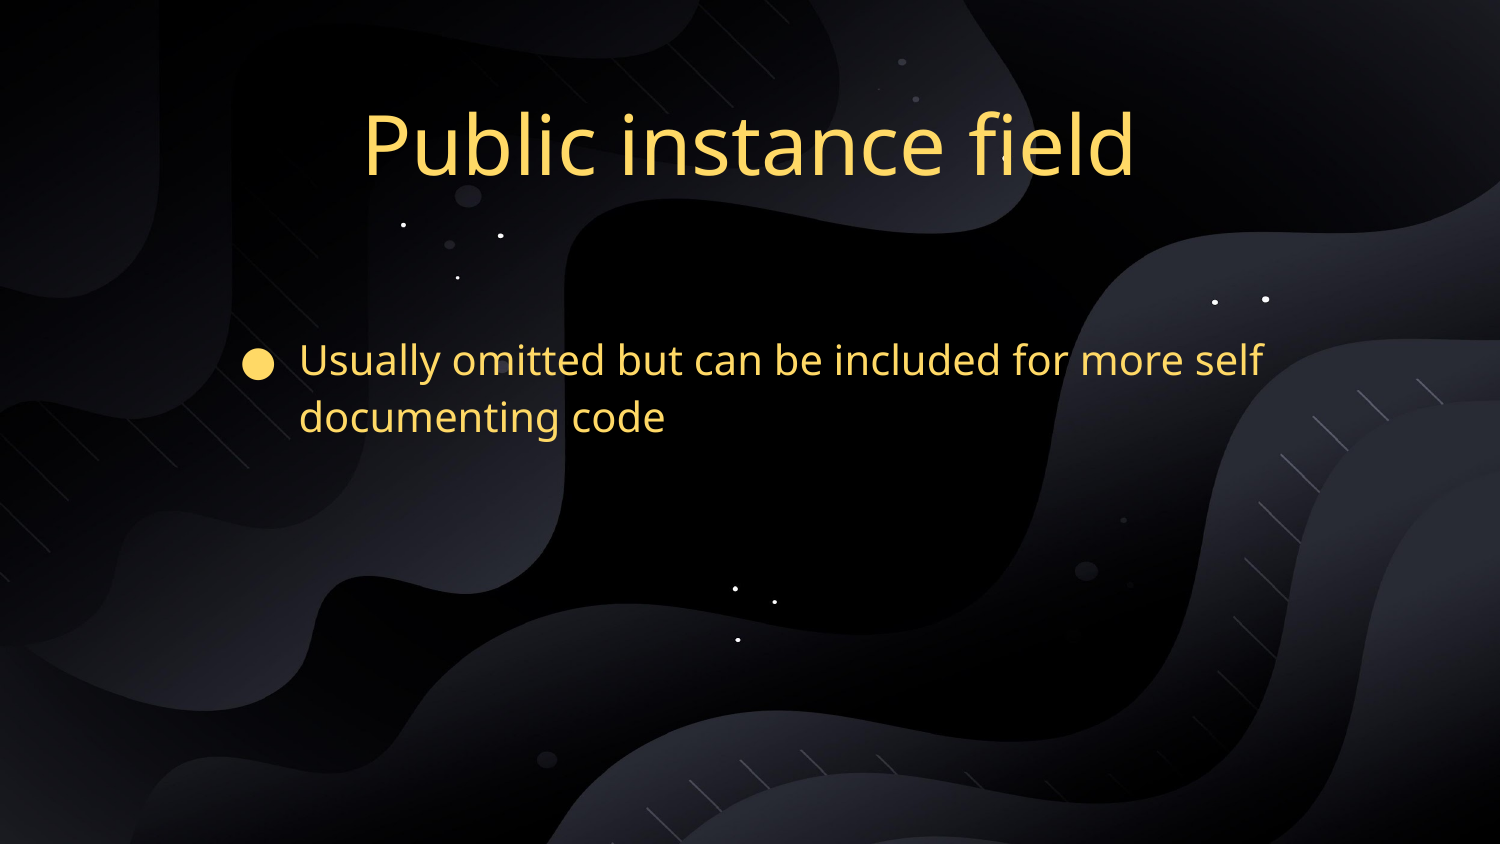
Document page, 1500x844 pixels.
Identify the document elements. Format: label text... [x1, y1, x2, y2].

list Usually omitted but can be included for more self documenting code [215, 322, 1284, 470]
title Public instance field [200, 48, 1300, 237]
picture [0, 0, 1500, 844]
